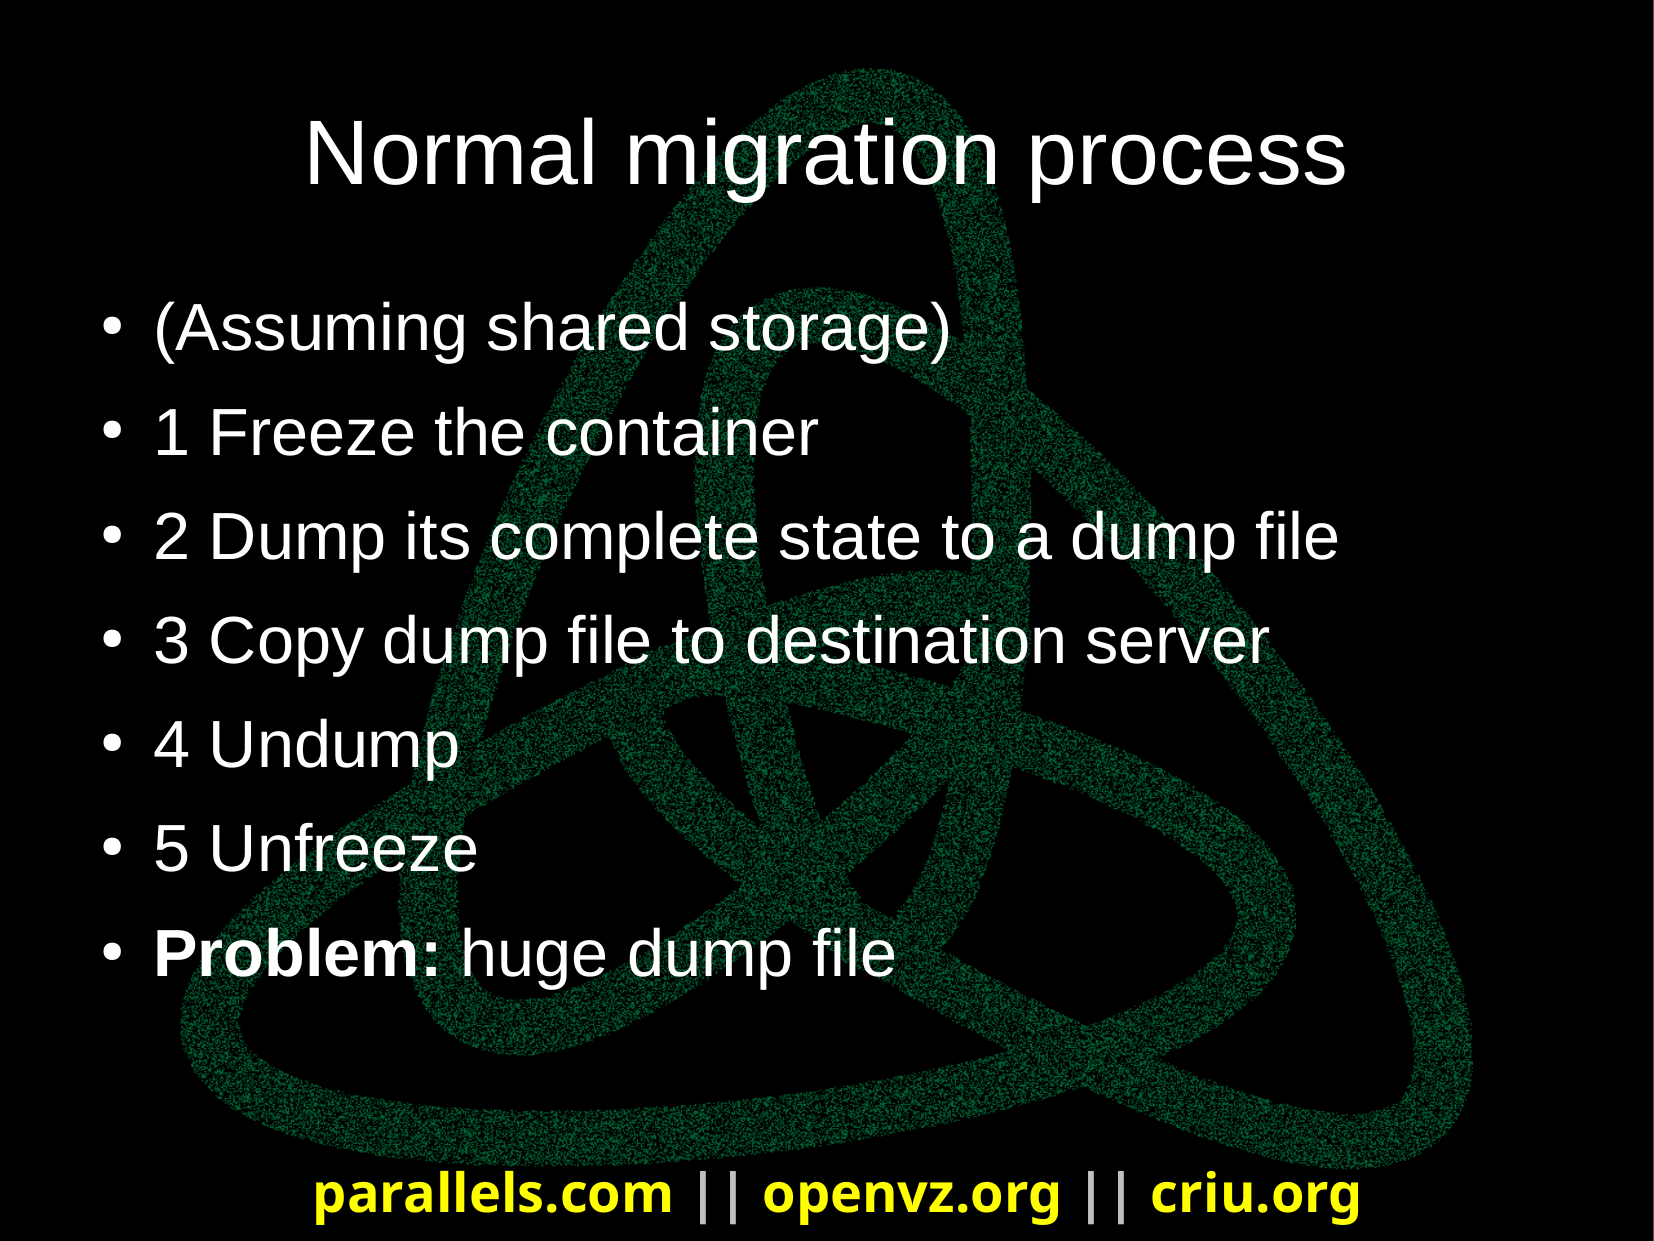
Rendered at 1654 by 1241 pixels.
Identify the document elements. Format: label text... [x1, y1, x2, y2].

list (Assuming shared storage) 1 Freeze the container 2 Dump its complete state to a dump file 3 Copy dump file to destination server 4 Undump 5 Unfreeze Problem: huge dump file [82, 290, 1538, 1010]
title Normal migration process [82, 49, 1571, 257]
picture [0, 0, 1654, 1241]
